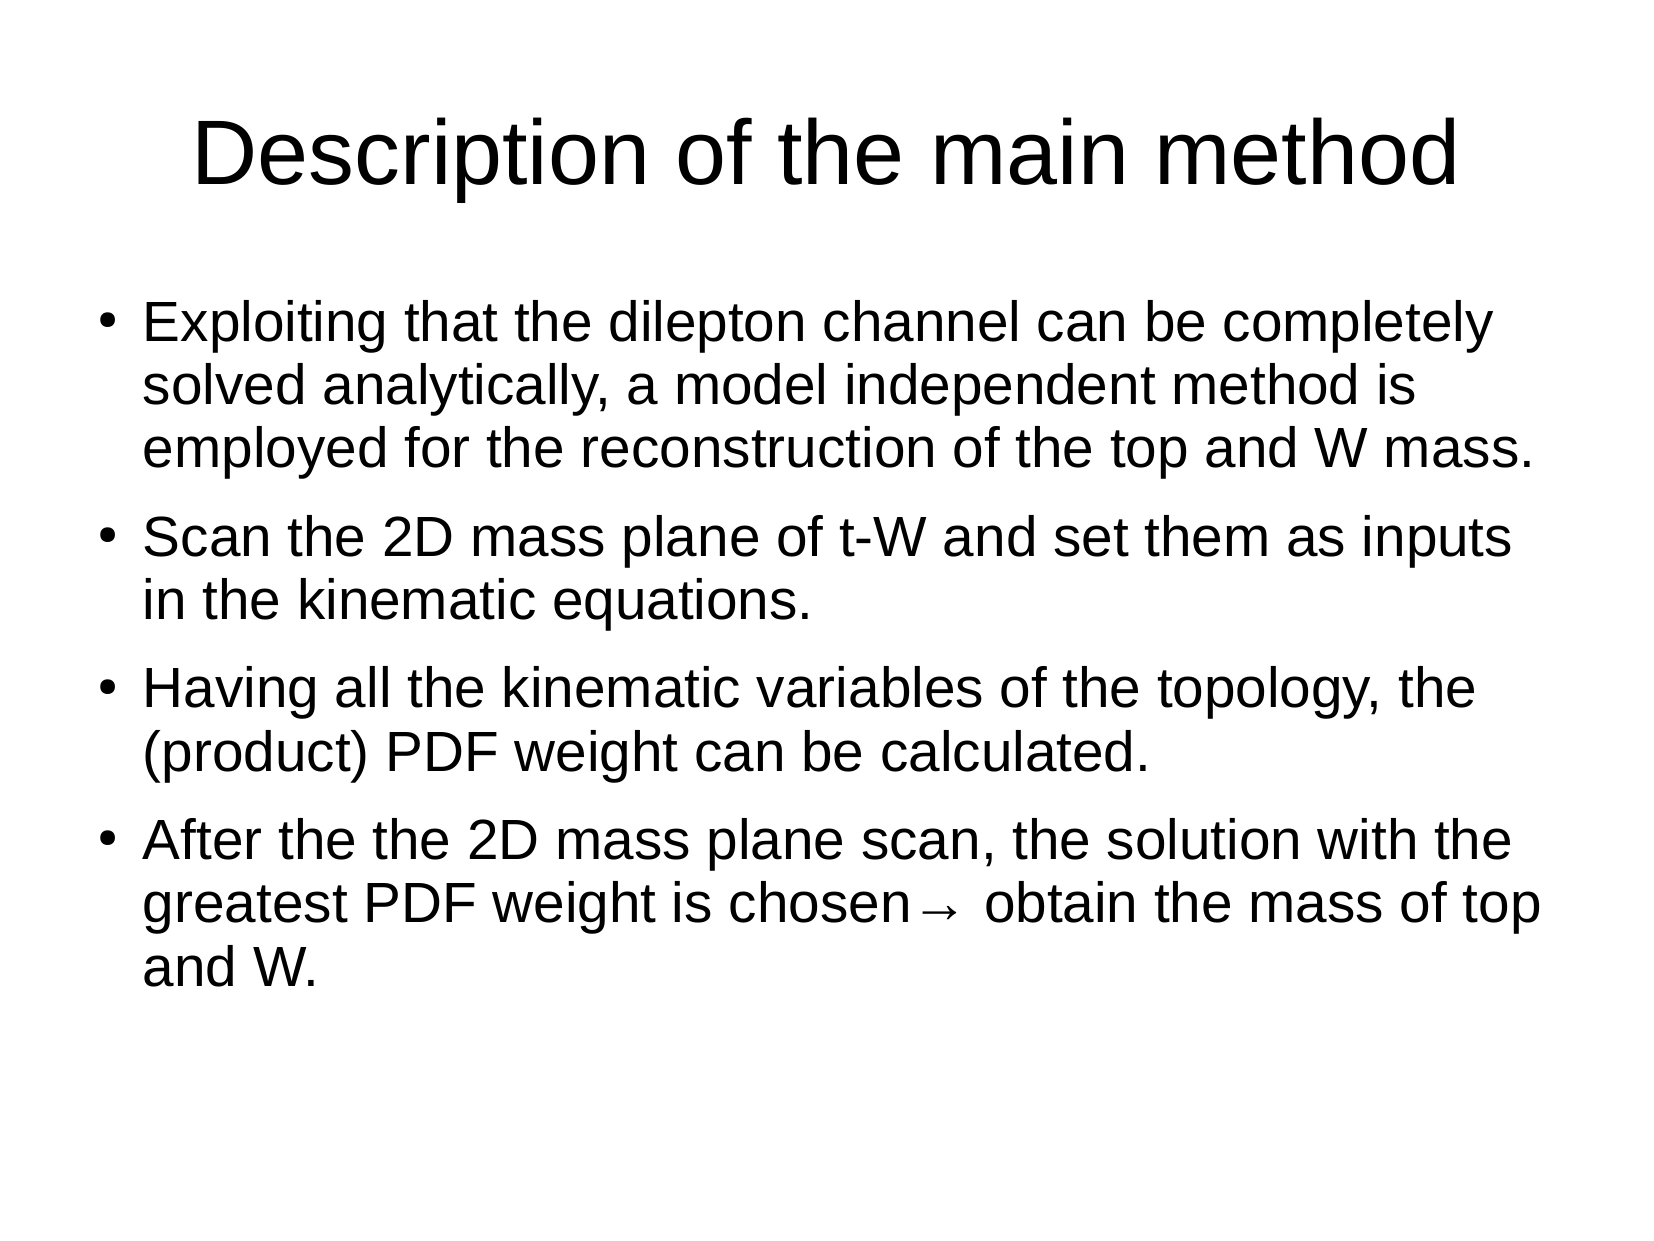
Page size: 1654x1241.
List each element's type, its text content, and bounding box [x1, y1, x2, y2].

title Description of the main method [82, 49, 1571, 257]
list Exploiting that the dilepton channel can be completely solved analytically, a model independent method is employed for the reconstruction of the top and W mass. Scan the 2D mass plane of t-W and set them as inputs in the kinematic equations. Having all the kinematic variables of the topology, the (product) PDF weight can be calculated. After the the 2D mass plane scan, the solution with the greatest PDF weight is chosen→ obtain the mass of top and W. [82, 290, 1571, 1010]
